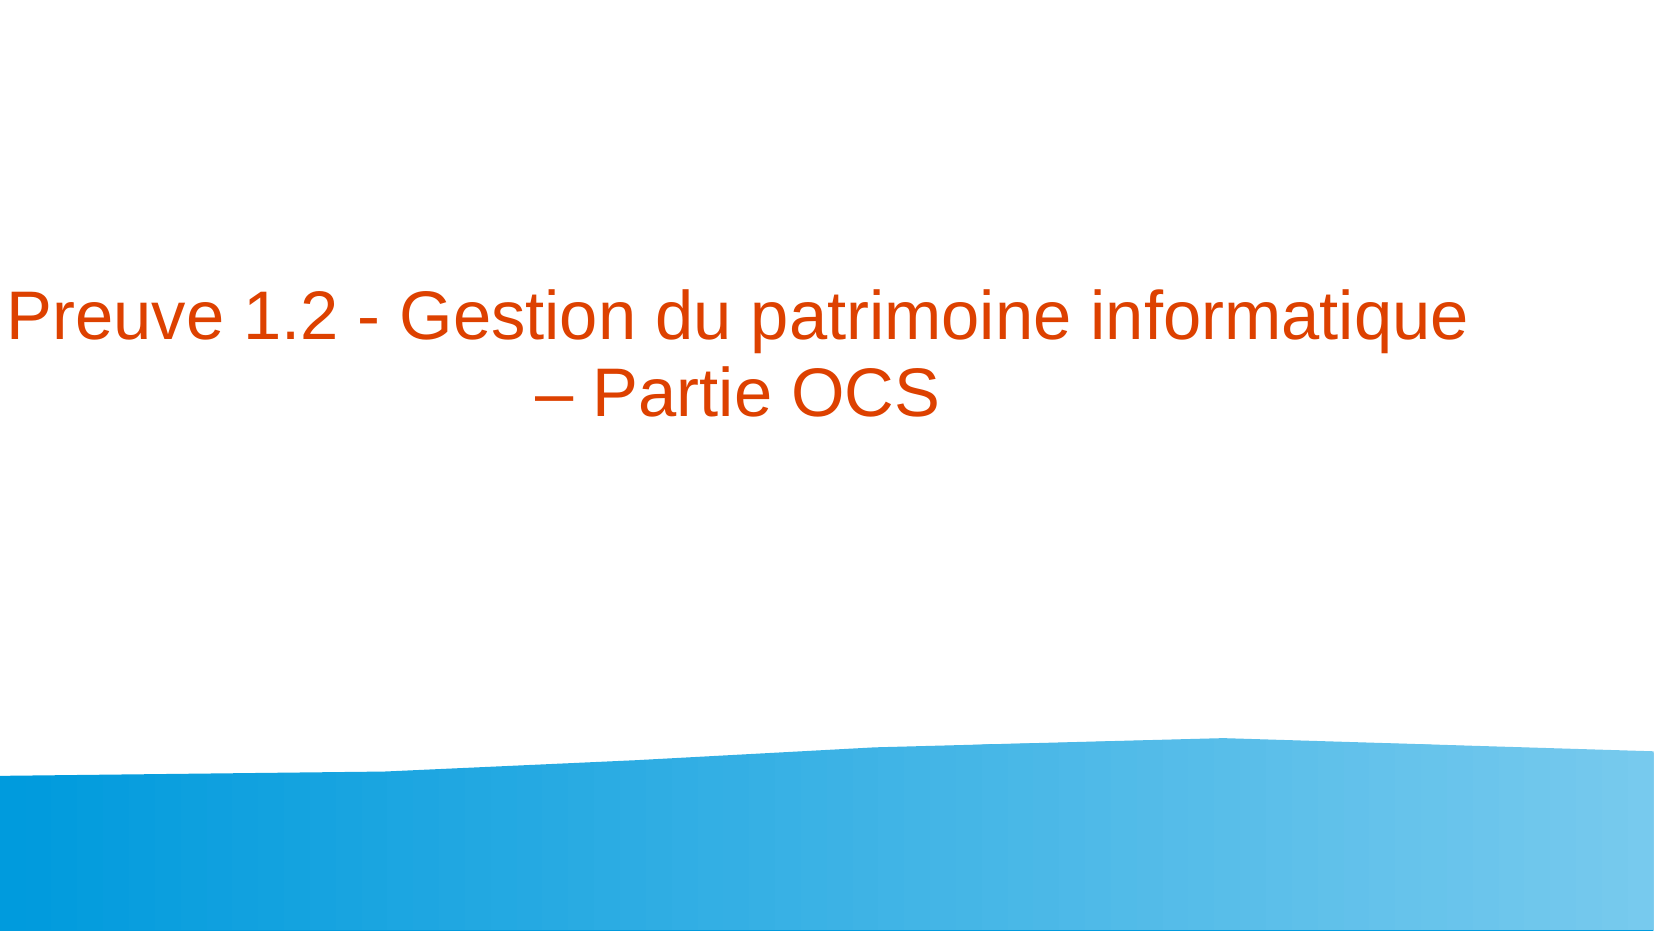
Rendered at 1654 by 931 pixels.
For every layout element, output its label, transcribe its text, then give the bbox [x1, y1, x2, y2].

title Preuve 1.2 - Gestion du patrimoine informatique – Partie OCS [0, 265, 1477, 443]
